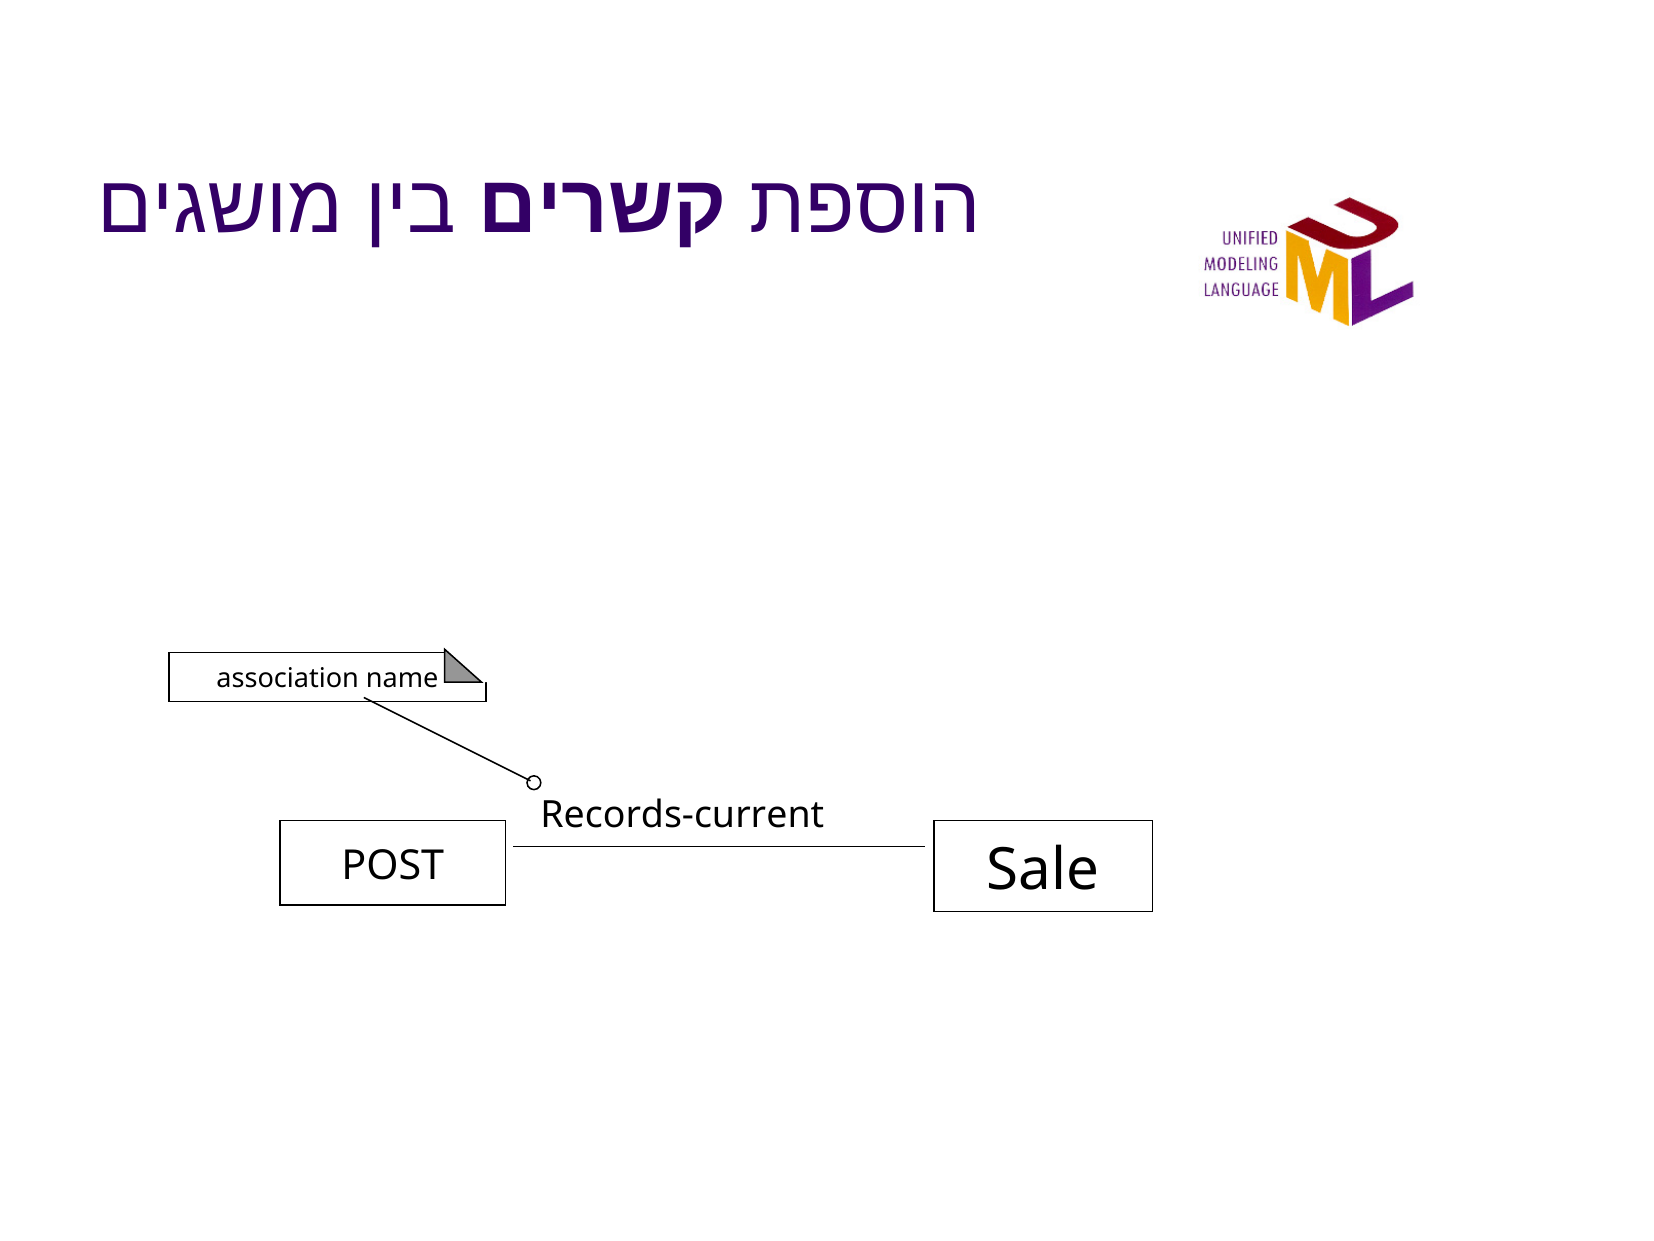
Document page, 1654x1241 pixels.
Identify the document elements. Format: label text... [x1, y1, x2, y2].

title הוספת קשרים בין מושגים [82, 22, 1447, 257]
text_box Records-current [525, 782, 840, 844]
picture [1198, 190, 1429, 334]
text_box association name [169, 652, 487, 702]
text_box POST [279, 820, 506, 906]
text_box [444, 632, 500, 683]
text_box Sale [933, 820, 1153, 912]
